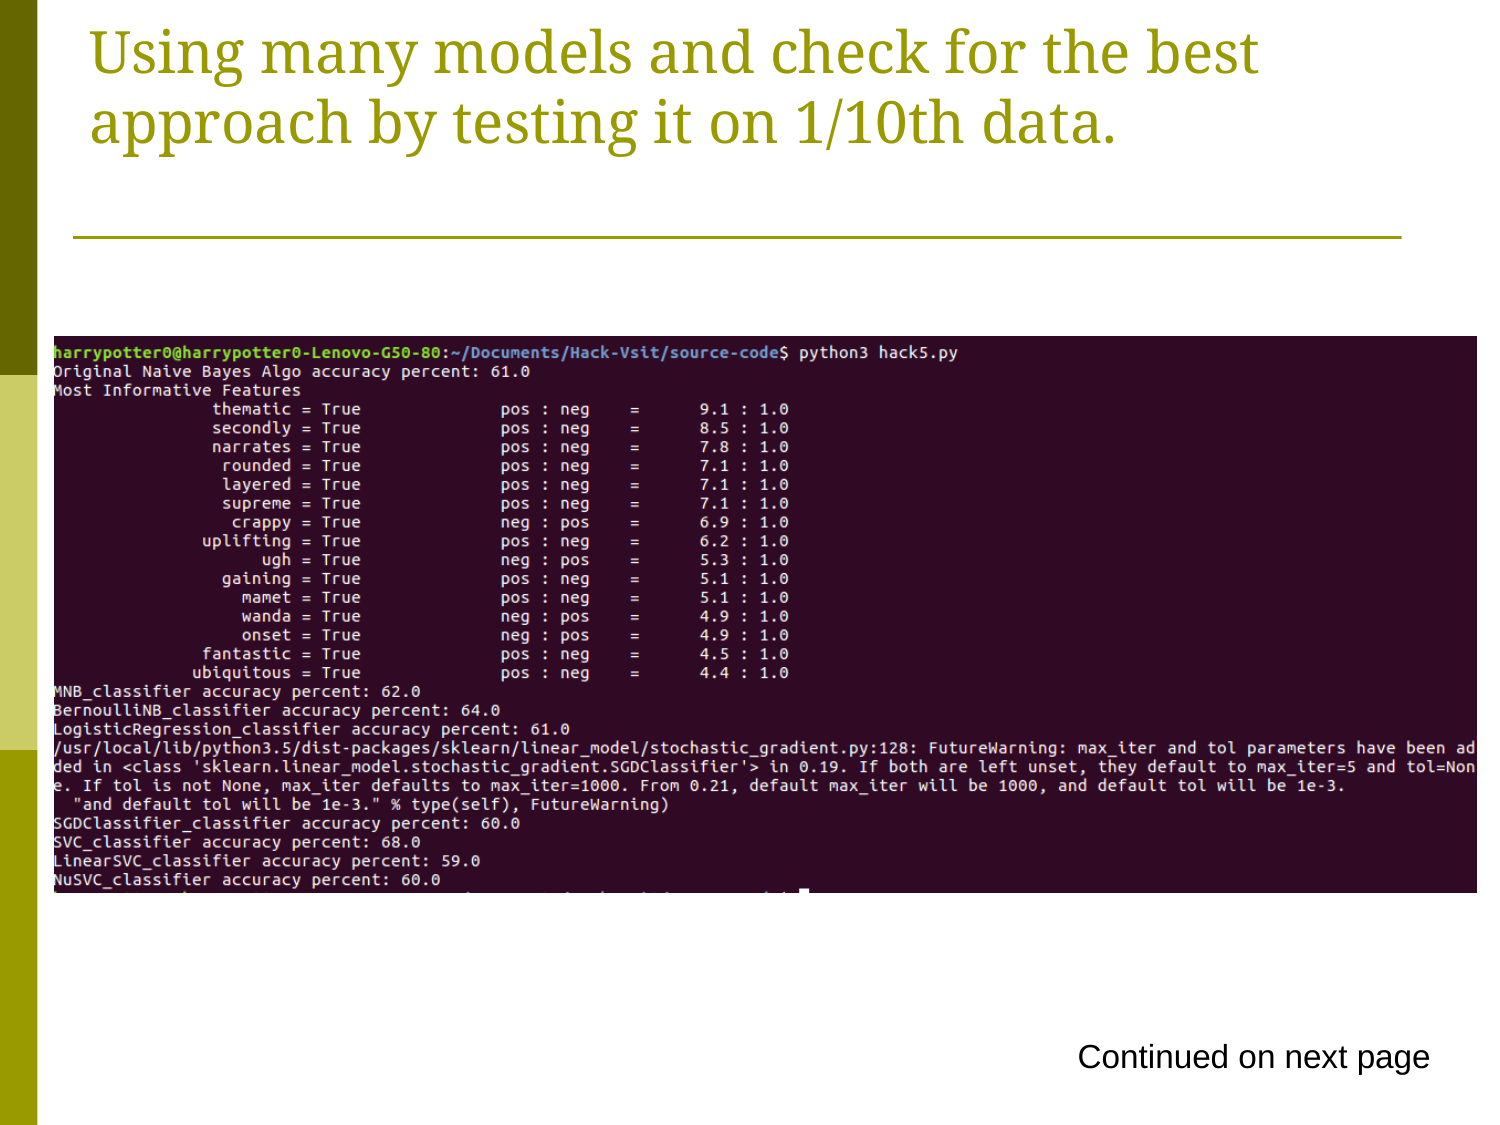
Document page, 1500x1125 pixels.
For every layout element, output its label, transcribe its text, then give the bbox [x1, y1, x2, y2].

picture [54, 336, 1477, 893]
text_box Continued on next page [1062, 1027, 1465, 1083]
title Using many models and check for the best approach by testing it on 1/10th data. [75, 7, 1426, 233]
